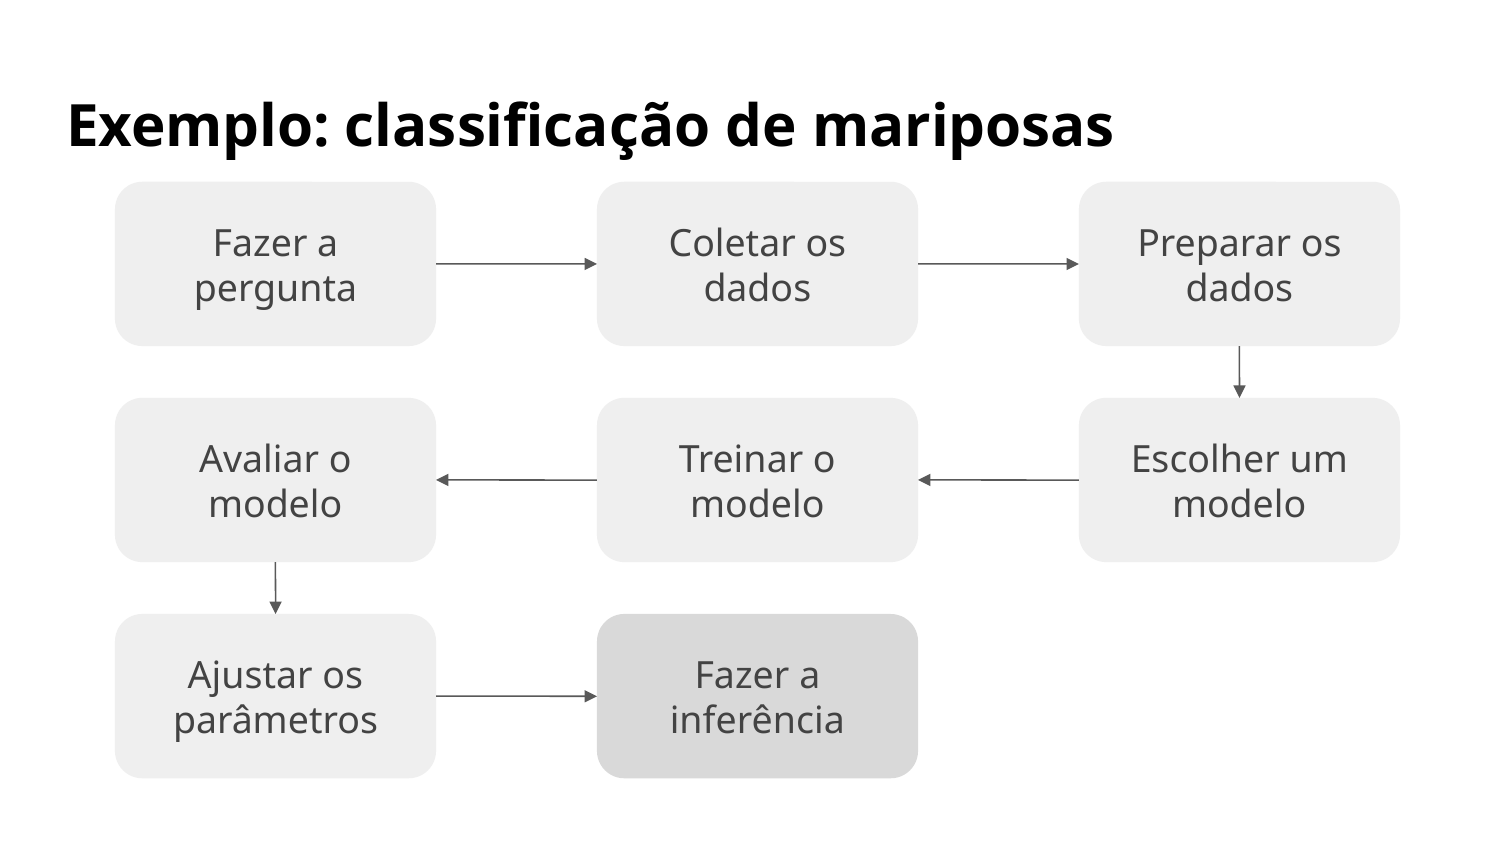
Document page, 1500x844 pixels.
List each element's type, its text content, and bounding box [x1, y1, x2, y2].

text_box Fazer a pergunta [114, 181, 437, 347]
text_box Preparar os dados [1078, 181, 1401, 347]
text_box Avaliar o modelo [114, 397, 437, 563]
text_box Treinar o modelo [596, 397, 919, 563]
text_box Ajustar os parâmetros [114, 613, 437, 779]
text_box Fazer a inferência [596, 613, 919, 779]
text_box Coletar os dados [596, 181, 919, 347]
title Exemplo: classificação de mariposas [51, 72, 1449, 167]
text_box Escolher um modelo [1078, 397, 1401, 563]
